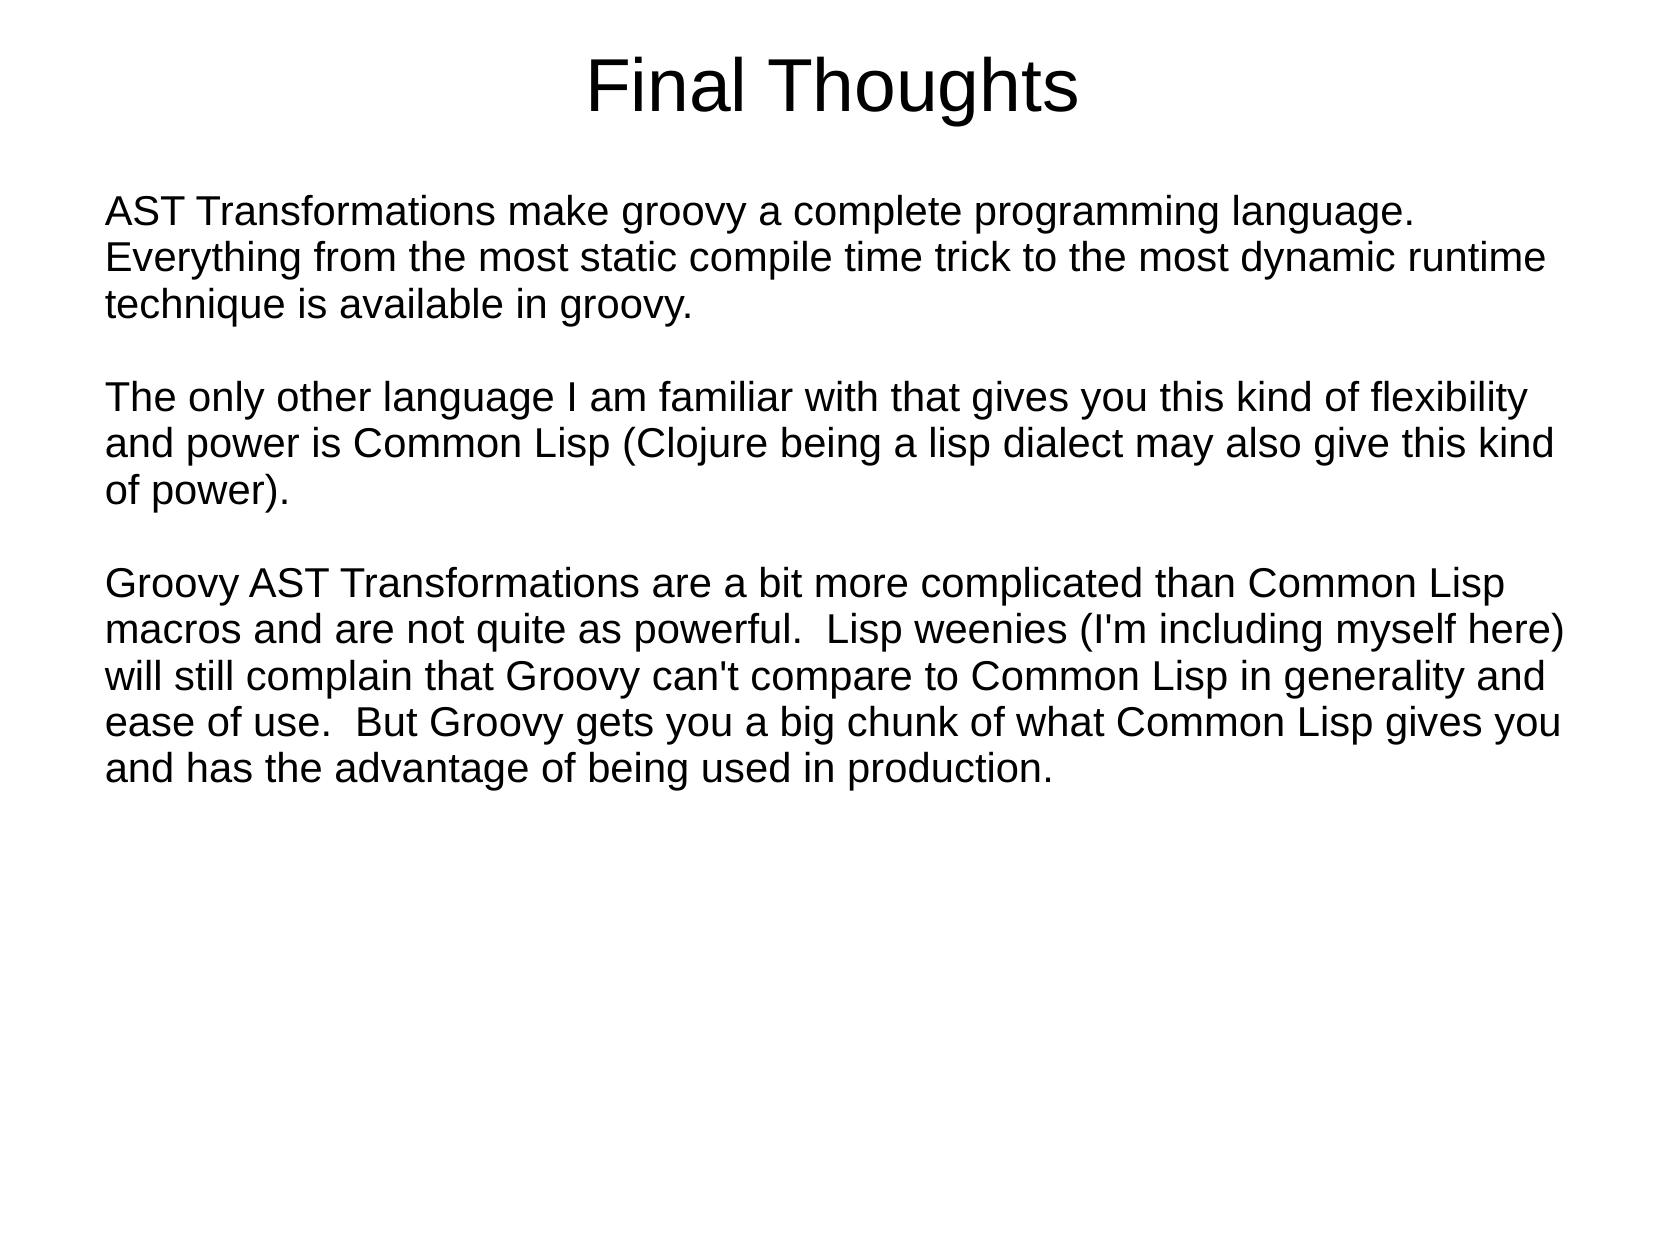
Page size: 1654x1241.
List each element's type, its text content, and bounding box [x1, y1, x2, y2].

text_box Final Thoughts [90, 36, 1576, 136]
text_box AST Transformations make groovy a complete programming language. Everything from the most static compile time trick to the most dynamic runtime technique is available in groovy. The only other language I am familiar with that gives you this kind of flexibility and power is Common Lisp (Clojure being a lisp dialect may also give this kind of power). Groovy AST Transformations are a bit more complicated than Common Lisp macros and are not quite as powerful. Lisp weenies (I'm including myself here) will still complain that Groovy can't compare to Common Lisp in generality and ease of use. But Groovy gets you a big chunk of what Common Lisp gives you and has the advantage of being used in production. [90, 180, 1591, 893]
